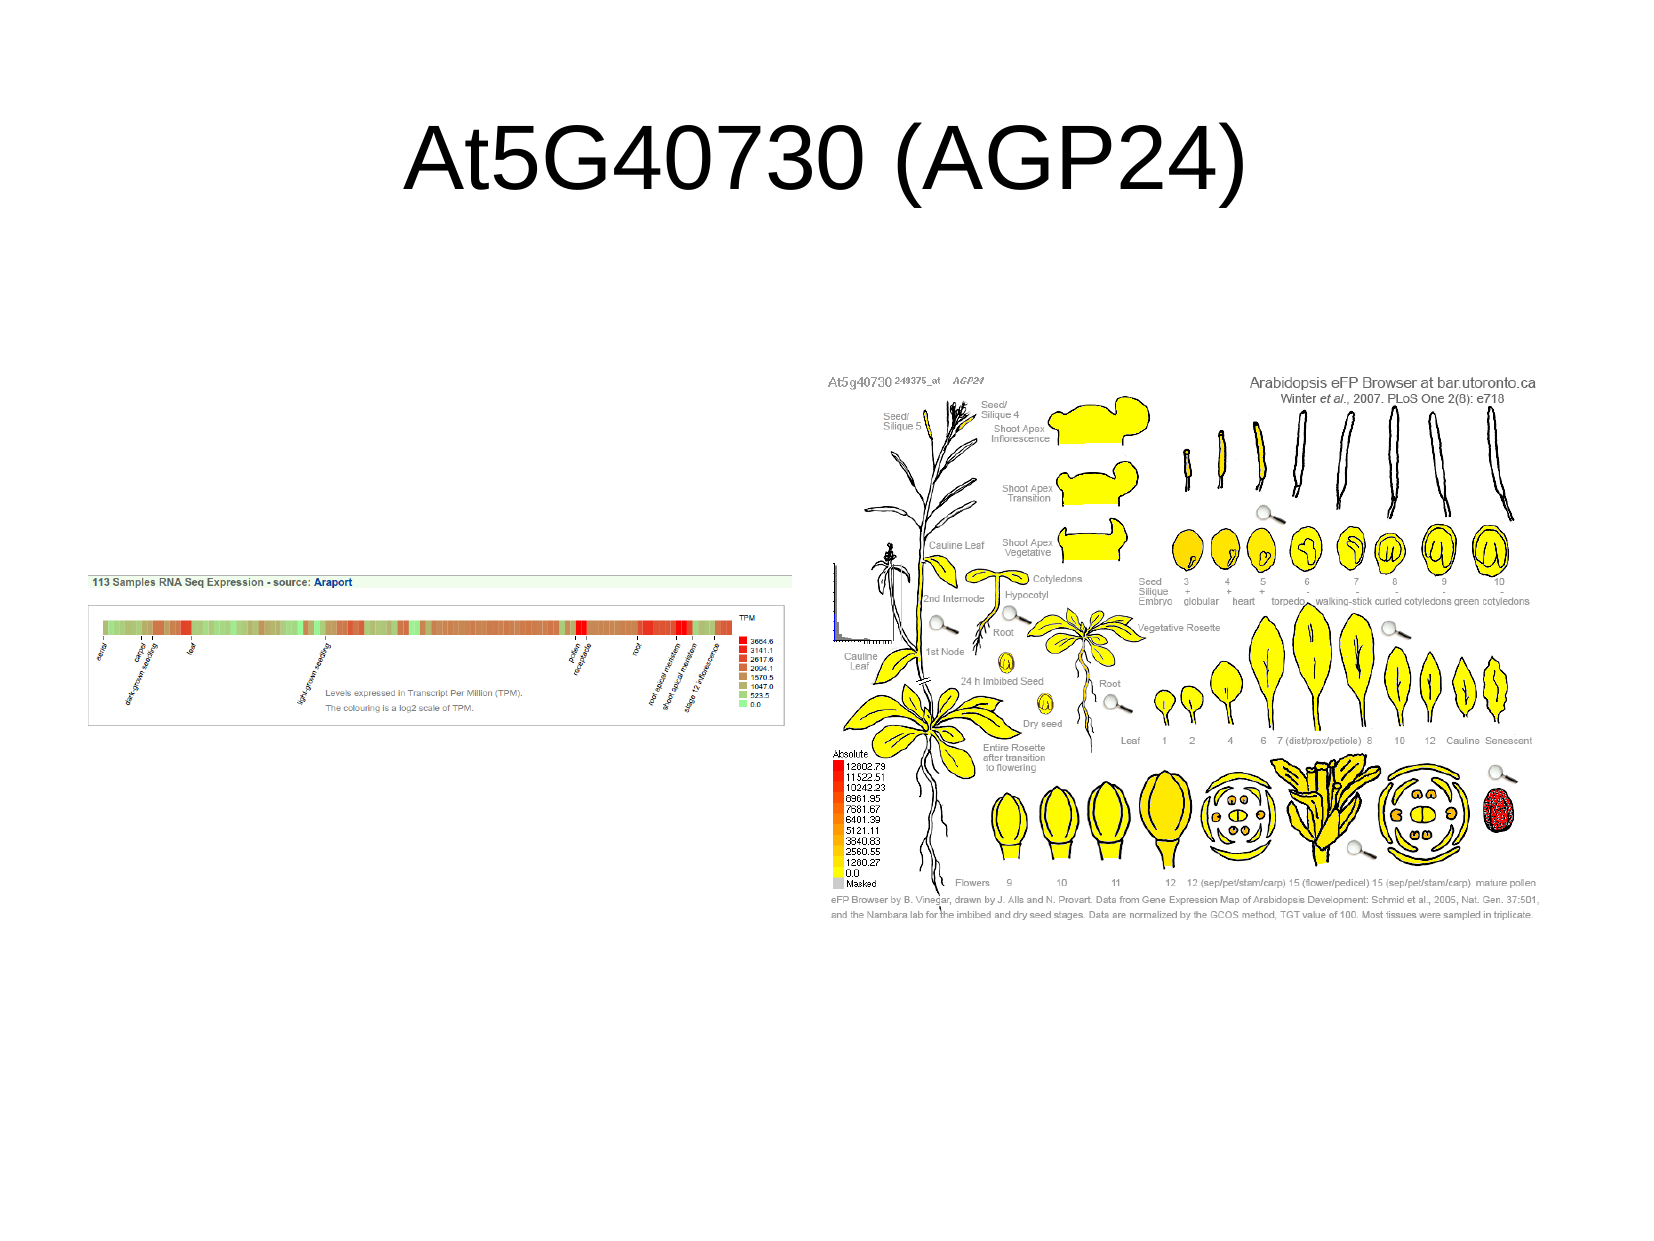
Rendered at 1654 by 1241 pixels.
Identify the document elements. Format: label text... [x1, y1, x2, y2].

picture [82, 572, 793, 728]
picture [828, 374, 1539, 925]
title At5G40730 (AGP24) [82, 49, 1571, 257]
